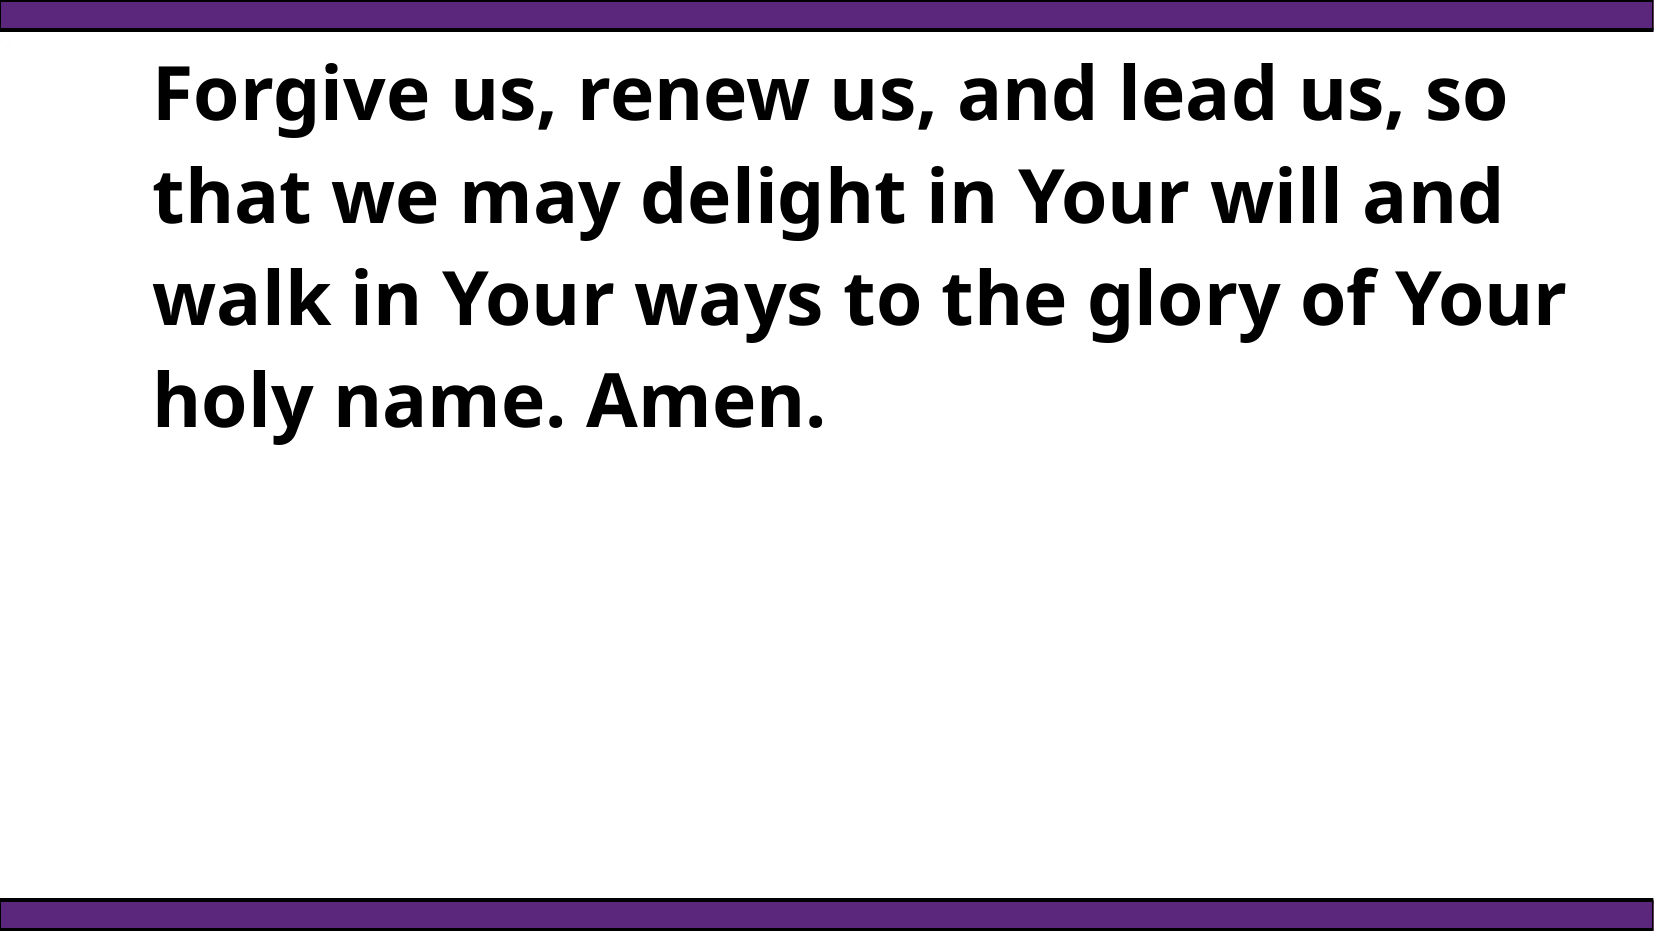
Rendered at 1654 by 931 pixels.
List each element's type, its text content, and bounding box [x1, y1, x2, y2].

text_box [0, 900, 1654, 931]
text_box Forgive us, renew us, and lead us, so that we may delight in Your will and walk in Your ways to the glory of Your holy name. Amen. [60, 33, 1591, 448]
picture [0, 31, 1654, 900]
text_box [0, 0, 1654, 31]
